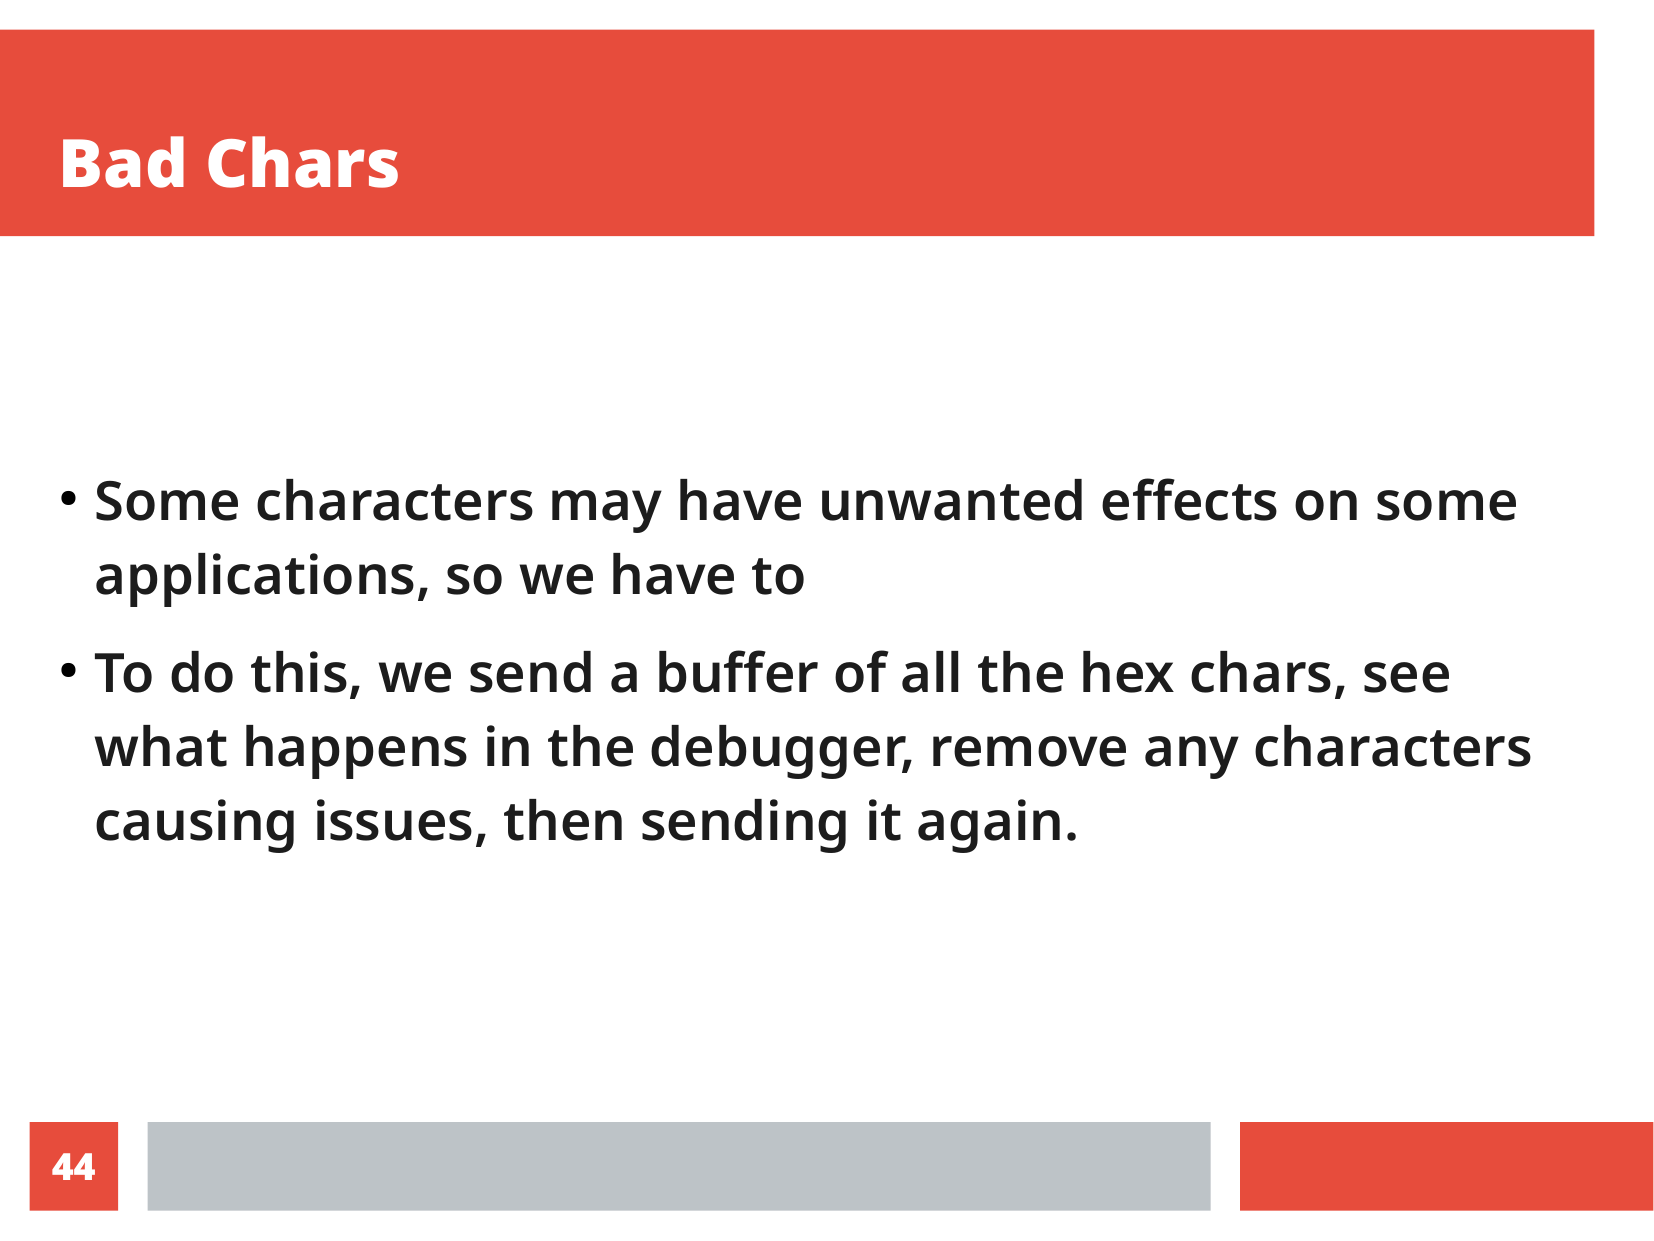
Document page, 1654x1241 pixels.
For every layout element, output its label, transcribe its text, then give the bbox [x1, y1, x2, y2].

list Some characters may have unwanted effects on some applications, so we have to To do this, we send a buffer of all the hex chars, see what happens in the debugger, remove any characters causing issues, then sending it again. [59, 324, 1565, 1093]
title Bad Chars [59, 59, 1595, 207]
